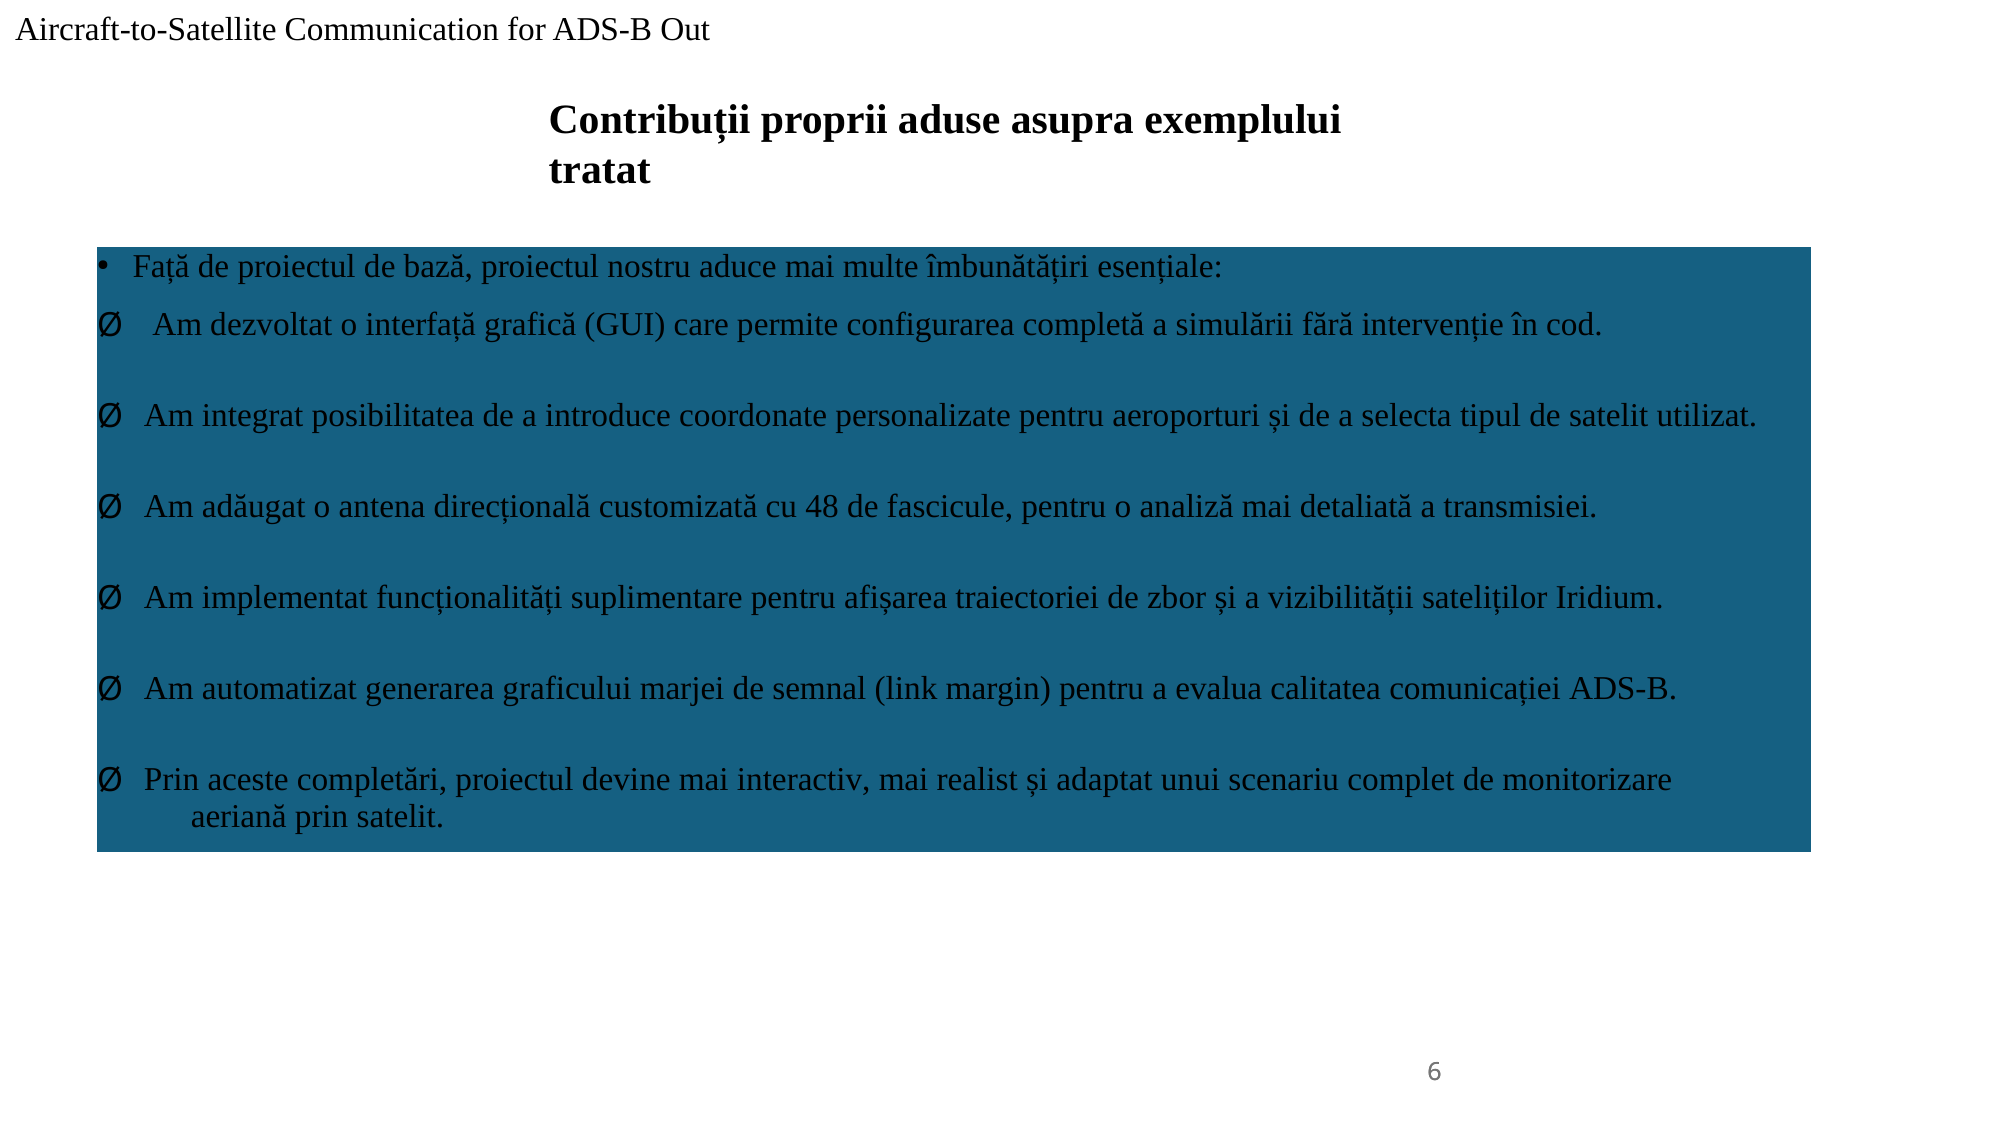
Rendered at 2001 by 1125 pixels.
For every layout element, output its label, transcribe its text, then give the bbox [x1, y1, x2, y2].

table_cell Am integrat posibilitatea de a introduce coordonate personalizate pentru aeroporturi și de a selecta tipul de satelit utilizat. [97, 397, 1811, 488]
table_cell Am dezvoltat o interfață grafică (GUI) care permite configurarea completă a simulării fără intervenție în cod. [97, 306, 1811, 397]
text_box [1412, 1042, 1863, 1103]
table_cell Am automatizat generarea graficului marjei de semnal (link margin) pentru a evalua calitatea comunicației ADS-B. [97, 670, 1811, 761]
text_box Aircraft-to-Satellite Communication for ADS-B Out [0, 0, 1148, 56]
table_cell Am adăugat o antena direcțională customizată cu 48 de fascicule, pentru o analiză mai detaliată a transmisiei. [97, 488, 1811, 579]
table_header Față de proiectul de bază, proiectul nostru aduce mai multe îmbunătățiri esențiale: [97, 247, 1811, 306]
text_box Contribuții proprii aduse asupra exemplului tratat [533, 84, 1467, 151]
table_cell Am implementat funcționalități suplimentare pentru afișarea traiectoriei de zbor și a vizibilității sateliților Iridium. [97, 579, 1811, 670]
table_cell Prin aceste completări, proiectul devine mai interactiv, mai realist și adaptat unui scenariu complet de monitorizare aeriană prin satelit. [97, 761, 1811, 852]
